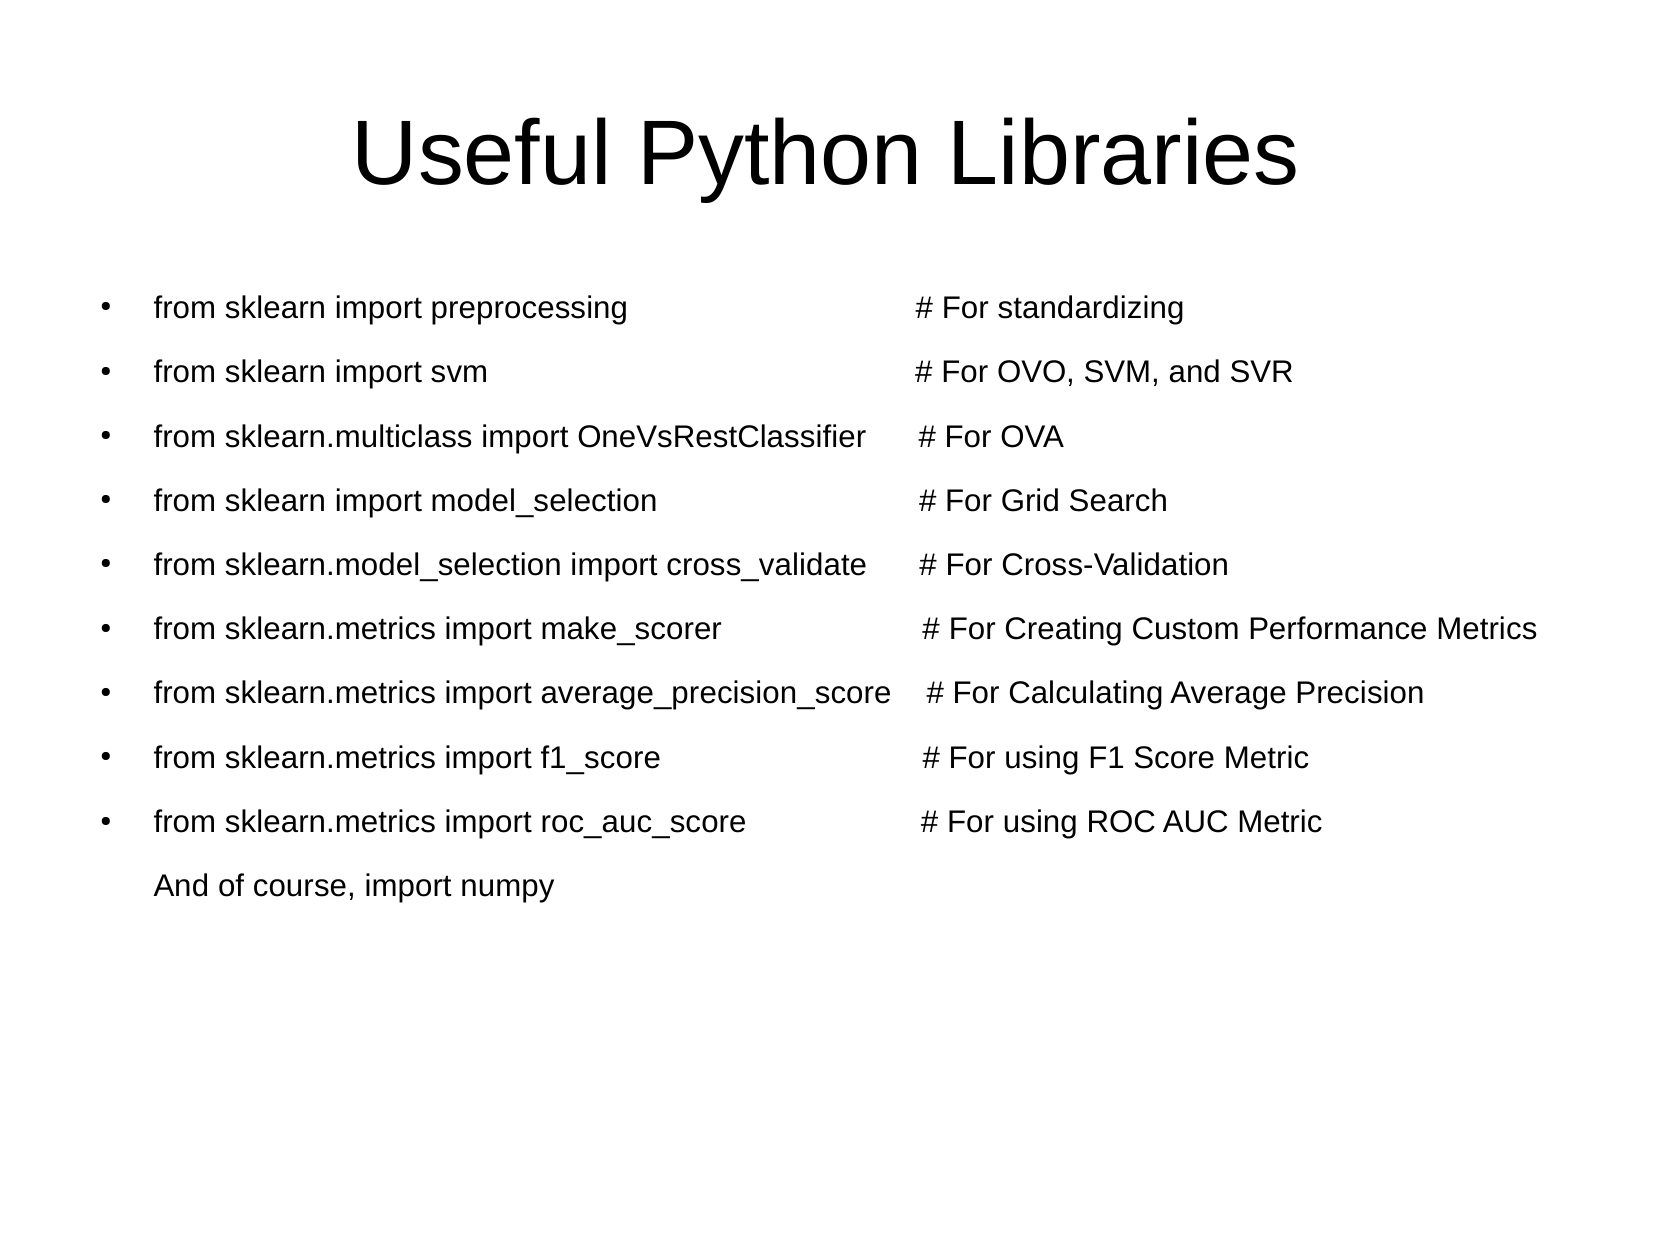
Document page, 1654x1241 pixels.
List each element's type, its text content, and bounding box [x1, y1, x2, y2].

title Useful Python Libraries [82, 49, 1571, 257]
list from sklearn import preprocessing # For standardizing from sklearn import svm # For OVO, SVM, and SVR from sklearn.multiclass import OneVsRestClassifier # For OVA from sklearn import model_selection # For Grid Search from sklearn.model_selection import cross_validate # For Cross-Validation from sklearn.metrics import make_scorer # For Creating Custom Performance Metrics from sklearn.metrics import average_precision_score # For Calculating Average Precision from sklearn.metrics import f1_score # For using F1 Score Metric from sklearn.metrics import roc_auc_score # For using ROC AUC Metric And of course, import numpy [82, 290, 1571, 1010]
